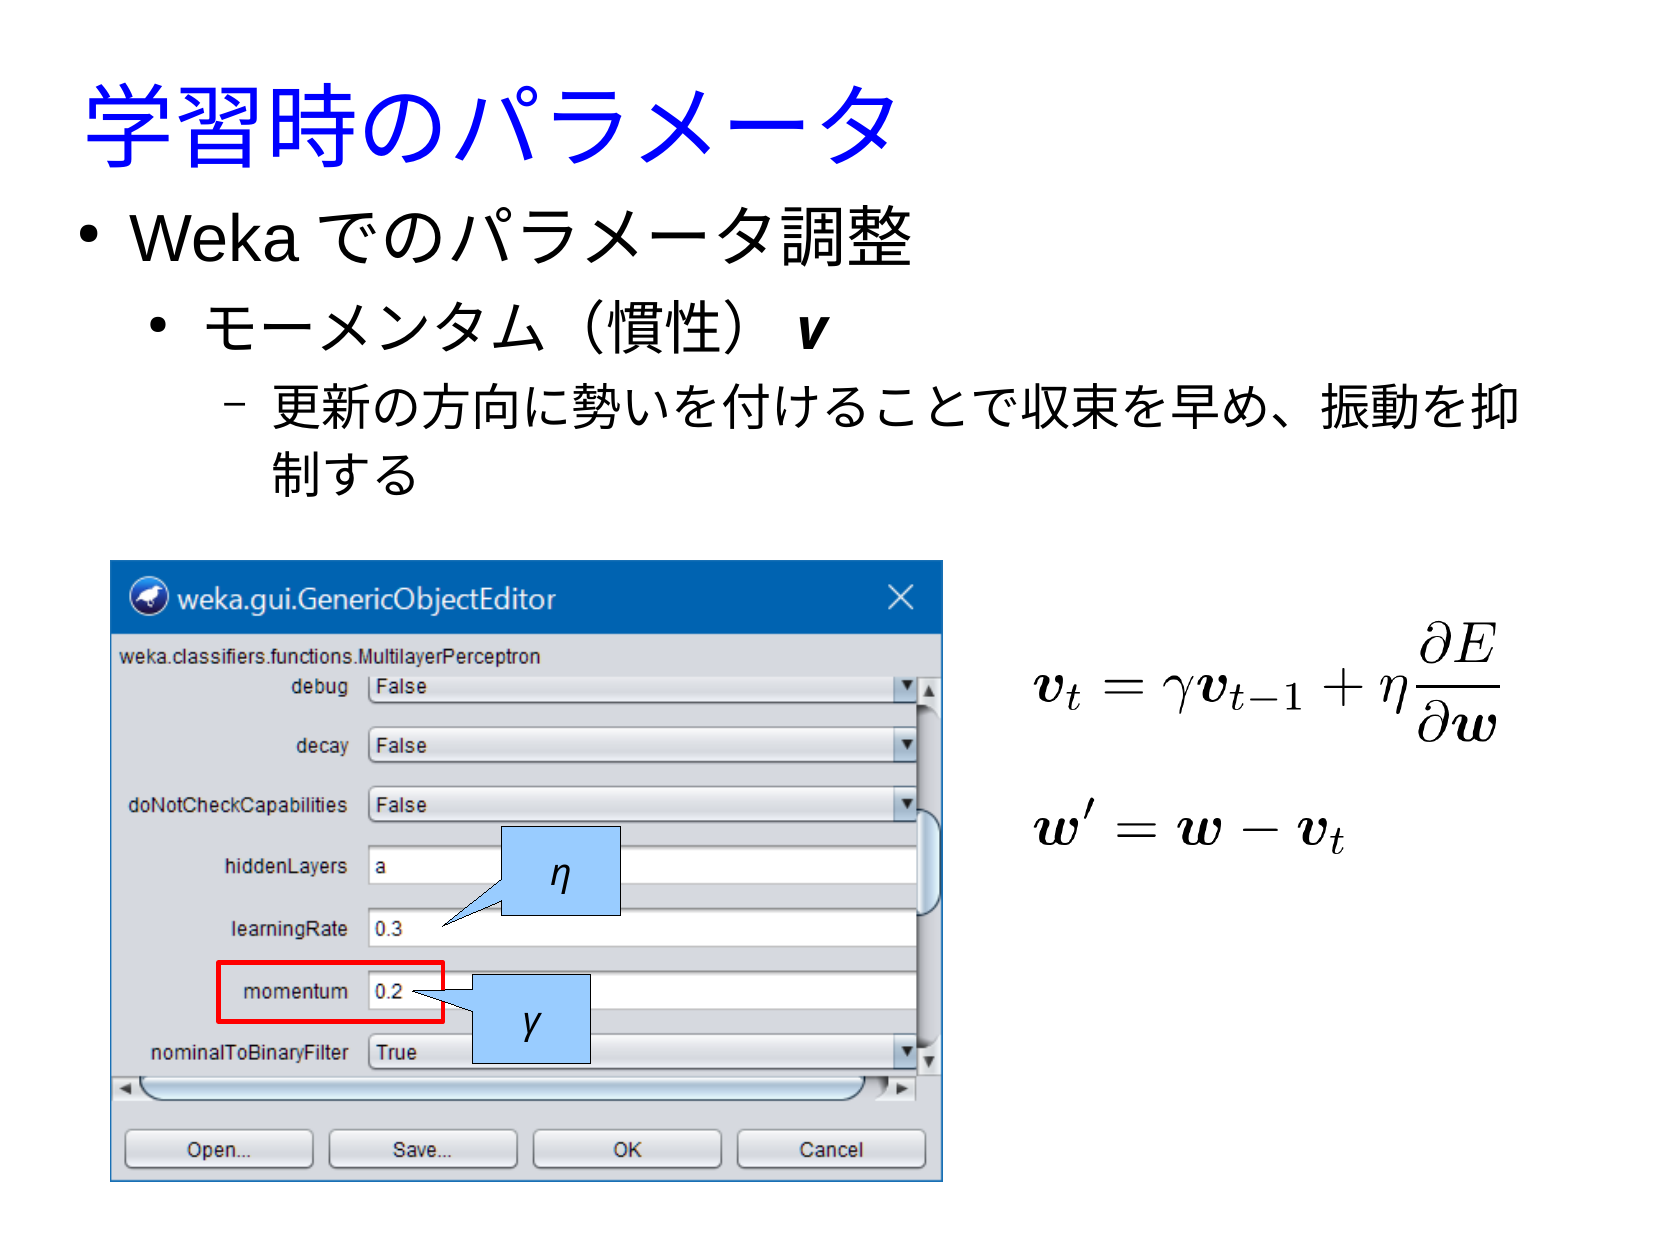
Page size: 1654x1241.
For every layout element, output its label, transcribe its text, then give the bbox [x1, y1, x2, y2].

picture [1033, 620, 1500, 742]
list Wekaでのパラメータ調整 モーメンタム（慣性）v 更新の方向に勢いを付けることで収束を早め、振動を抑制する [59, 190, 1548, 1093]
text_box γ [412, 974, 591, 1064]
picture [1033, 797, 1344, 854]
text_box η [442, 826, 621, 927]
title 学習時のパラメータ [82, 41, 1571, 210]
picture [110, 560, 943, 1182]
